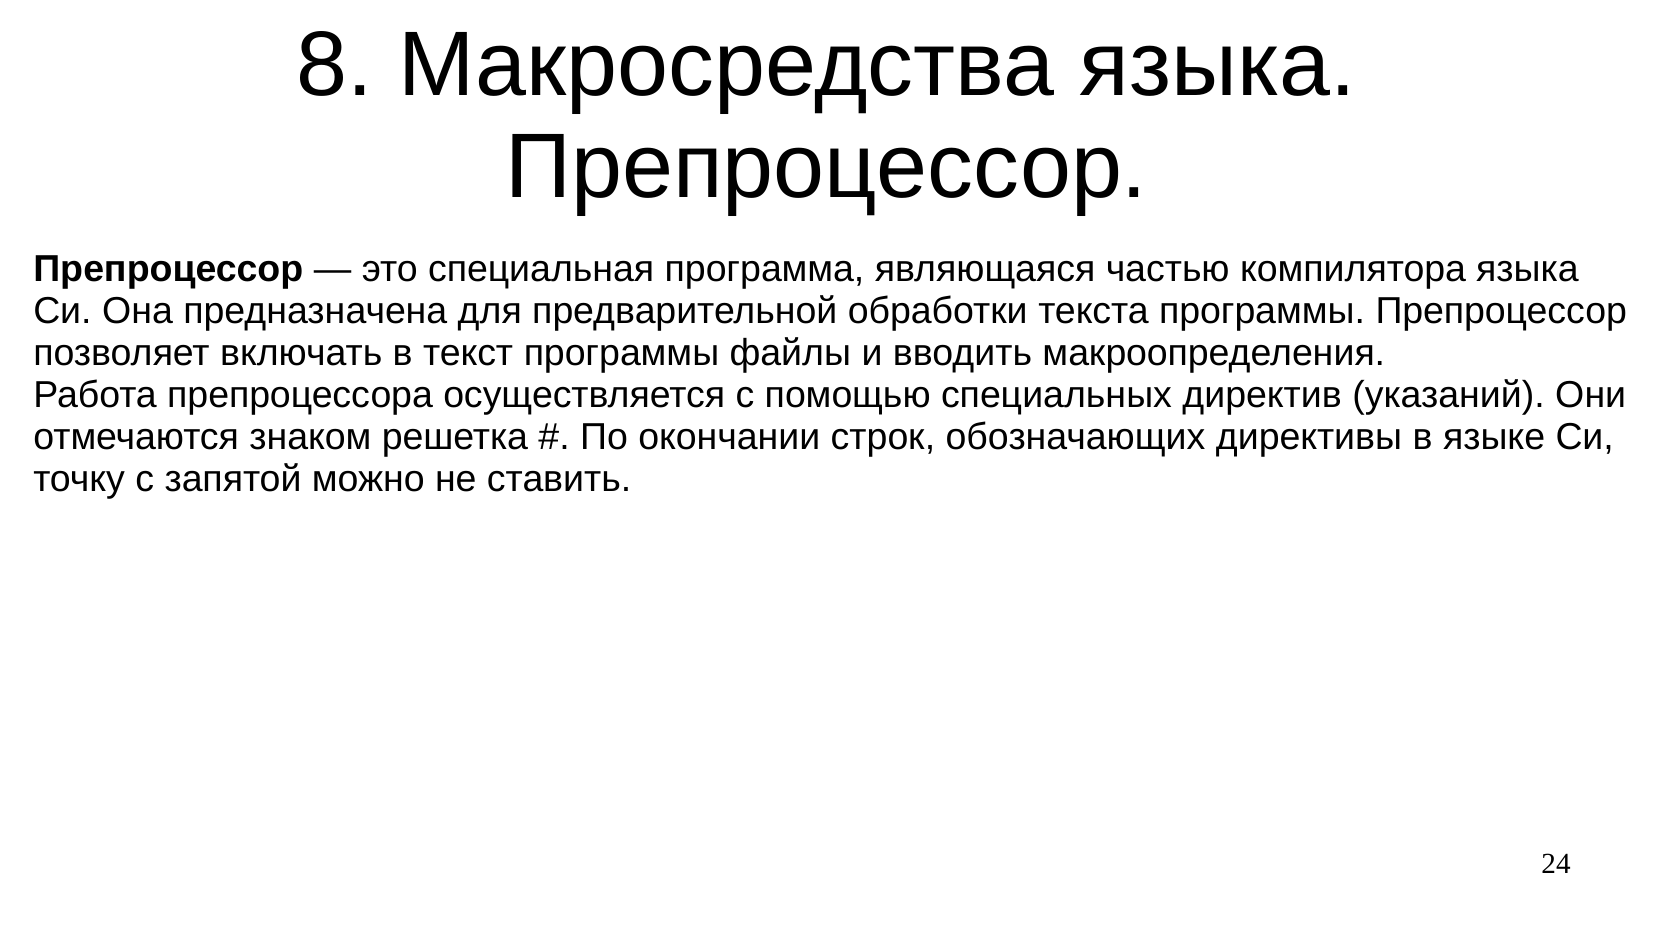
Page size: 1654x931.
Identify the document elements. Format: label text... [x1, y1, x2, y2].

text_box Препроцессор — это специальная программа, являющаяся частью компилятора языка Си. Она предназначена для предварительной обработки текста программы. Препроцессор позволяет включать в текст программы файлы и вводить макроопределения. Работа препроцессора осуществляется с помощью специальных директив (указаний). Они отмечаются знаком решетка #. По окончании строк, обозначающих директивы в языке Си, точку с запятой можно не ставить. [18, 240, 1645, 526]
title 8. Макросредства языка. Препроцессор. [82, 12, 1571, 218]
